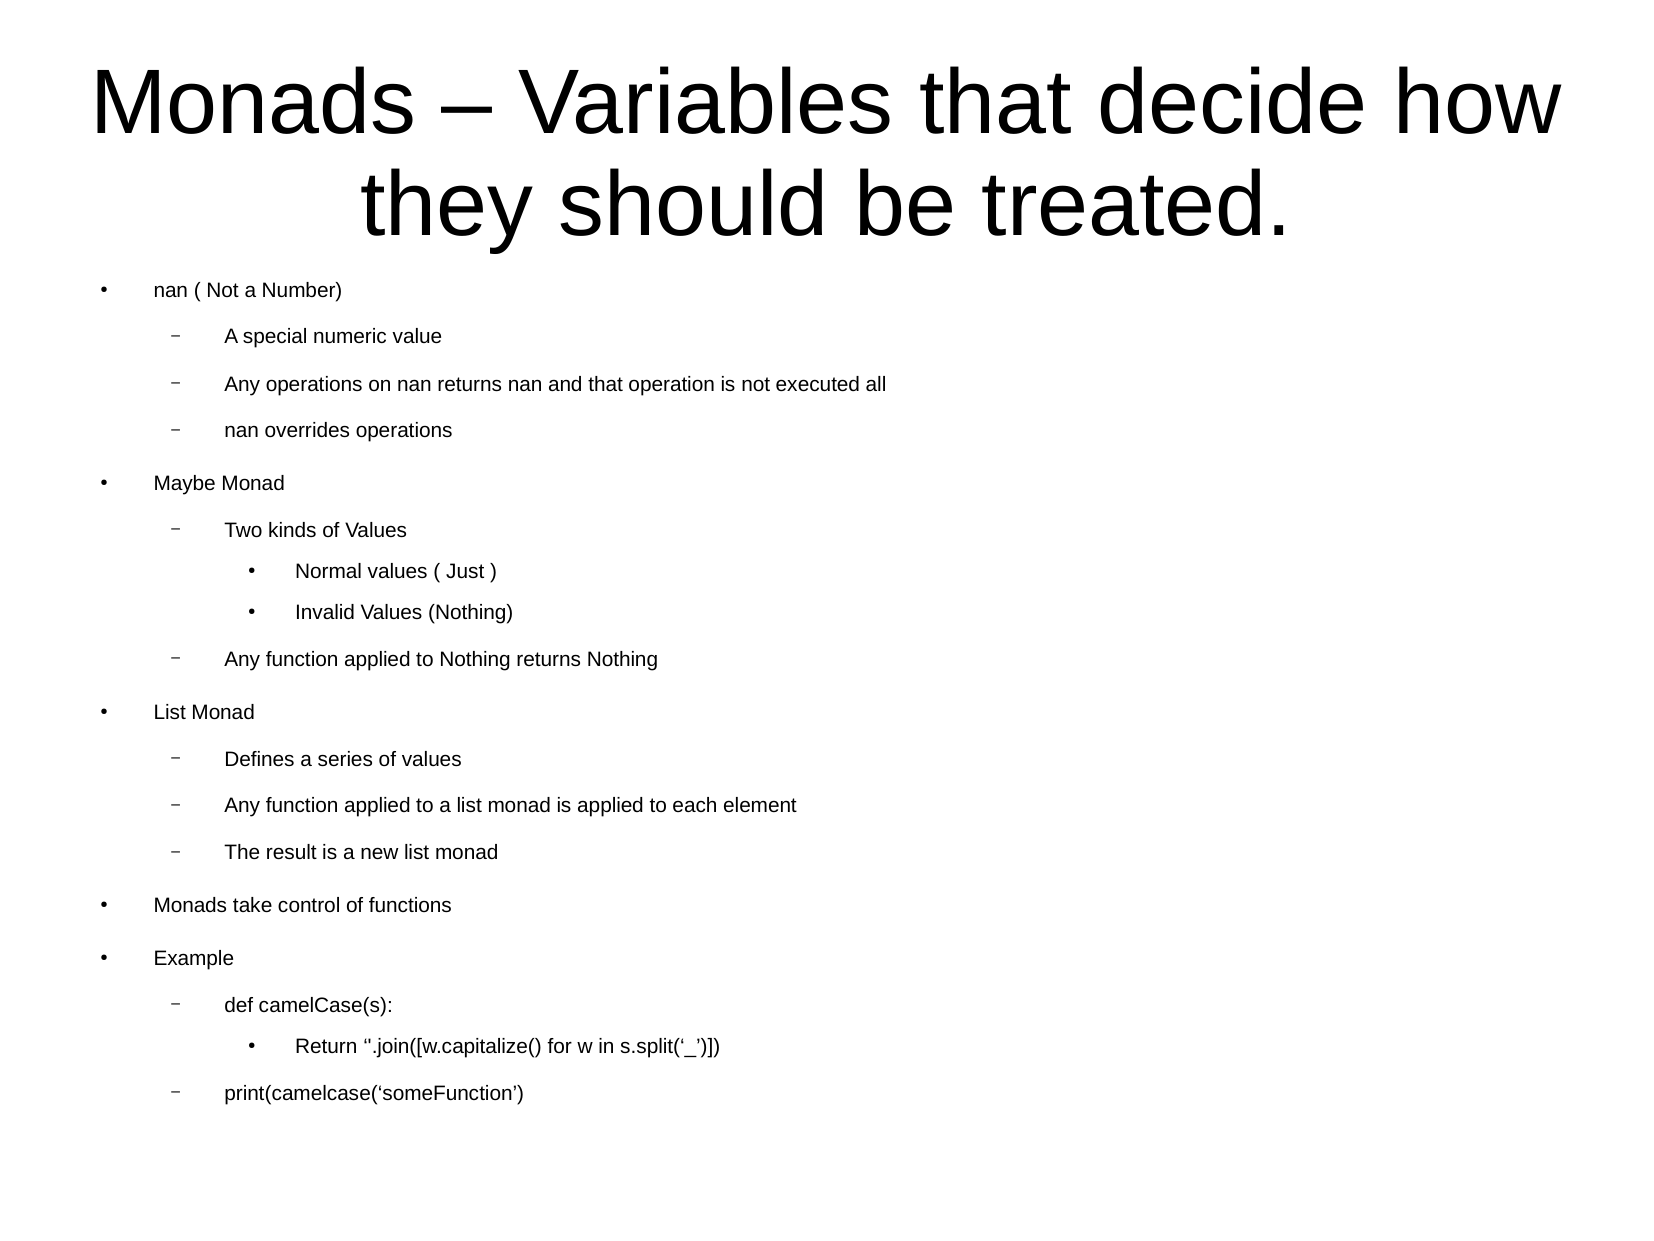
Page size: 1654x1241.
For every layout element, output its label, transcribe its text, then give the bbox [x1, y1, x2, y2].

title Monads – Variables that decide how they should be treated. [82, 49, 1571, 257]
list nan ( Not a Number) A special numeric value Any operations on nan returns nan and that operation is not executed all nan overrides operations Maybe Monad Two kinds of Values Normal values ( Just ) Invalid Values (Nothing) Any function applied to Nothing returns Nothing List Monad Defines a series of values Any function applied to a list monad is applied to each element The result is a new list monad Monads take control of functions Example def camelCase(s): Return ‘'.join([w.capitalize() for w in s.split(‘_’)]) print(camelcase(‘someFunction’) [82, 278, 1571, 1205]
